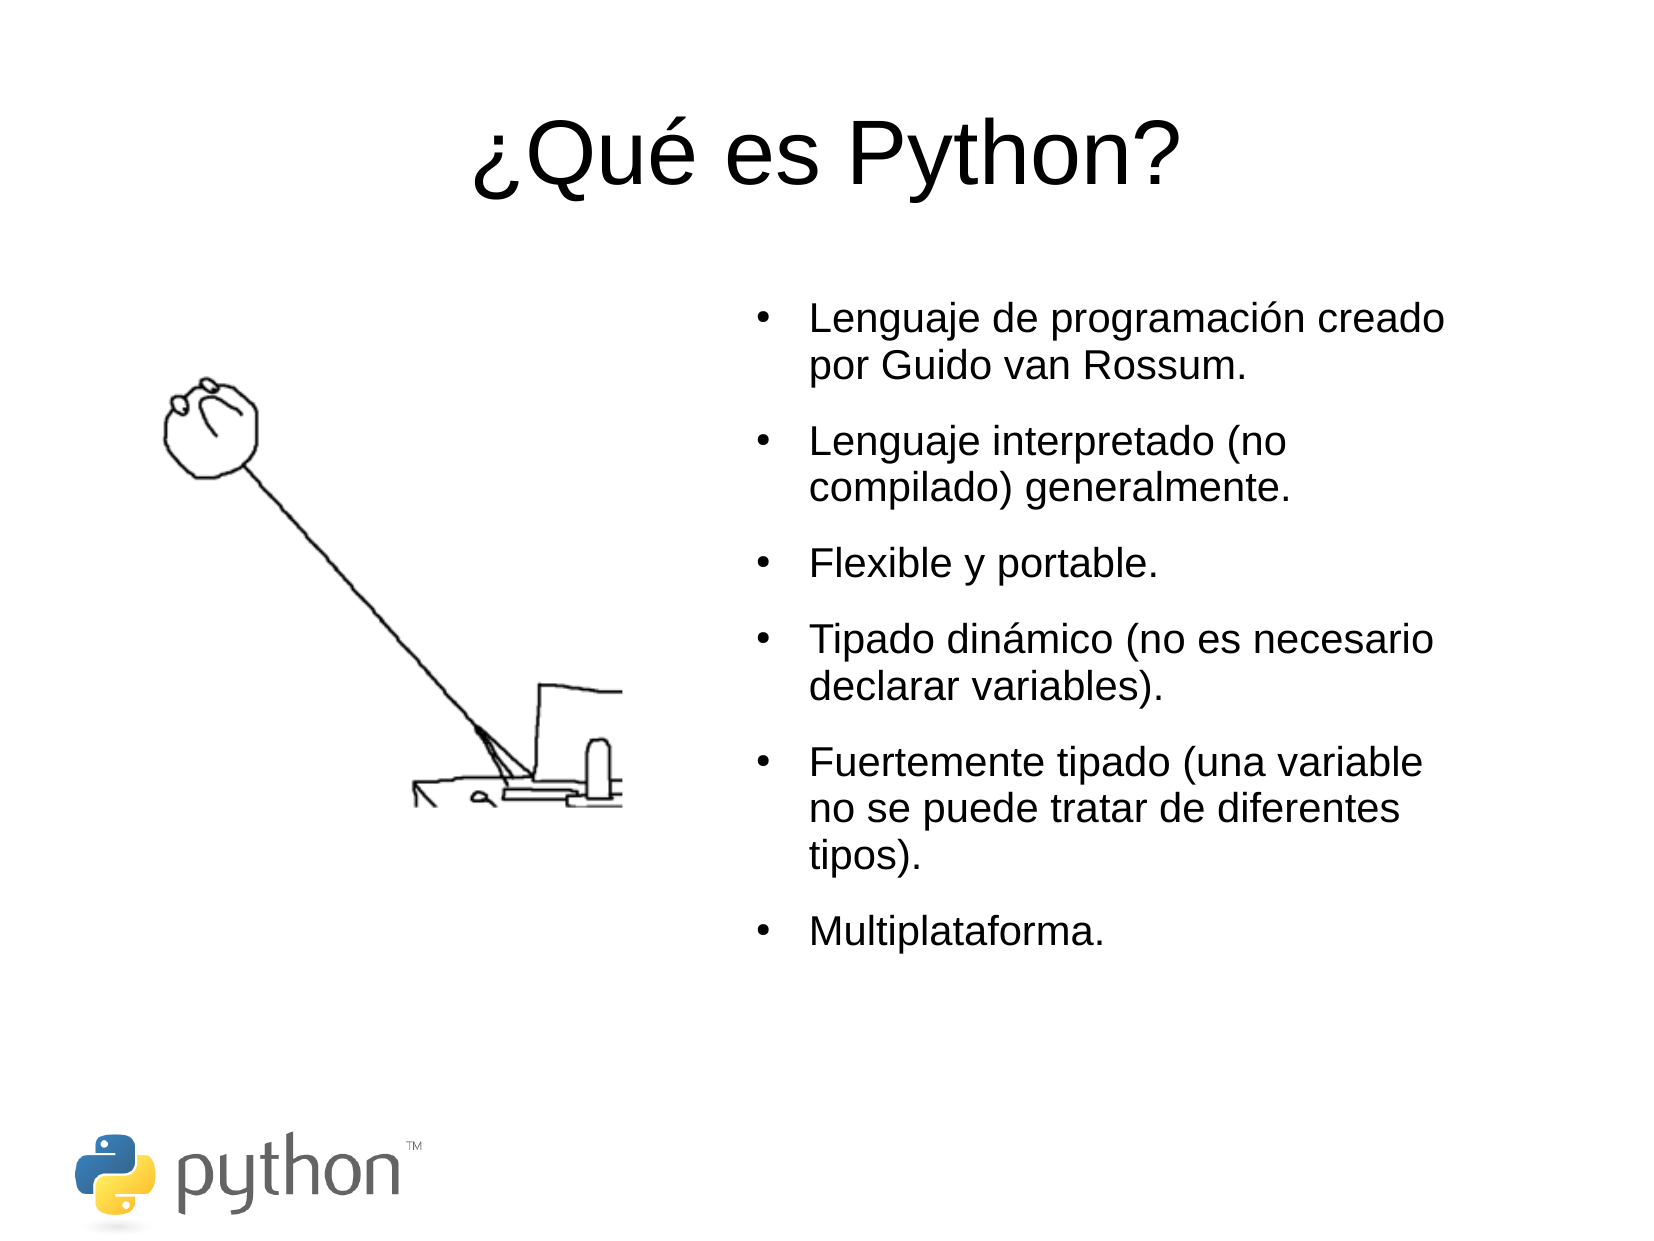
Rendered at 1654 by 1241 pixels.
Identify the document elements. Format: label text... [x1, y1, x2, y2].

list Lenguaje de programación creado por Guido van Rossum. Lenguaje interpretado (no compilado) generalmente. Flexible y portable. Tipado dinámico (no es necesario declarar variables). Fuertemente tipado (una variable no se puede tratar de diferentes tipos). Multiplataforma. [738, 295, 1465, 1114]
picture [147, 363, 650, 827]
title ¿Qué es Python? [82, 49, 1571, 257]
picture [17, 1110, 455, 1241]
